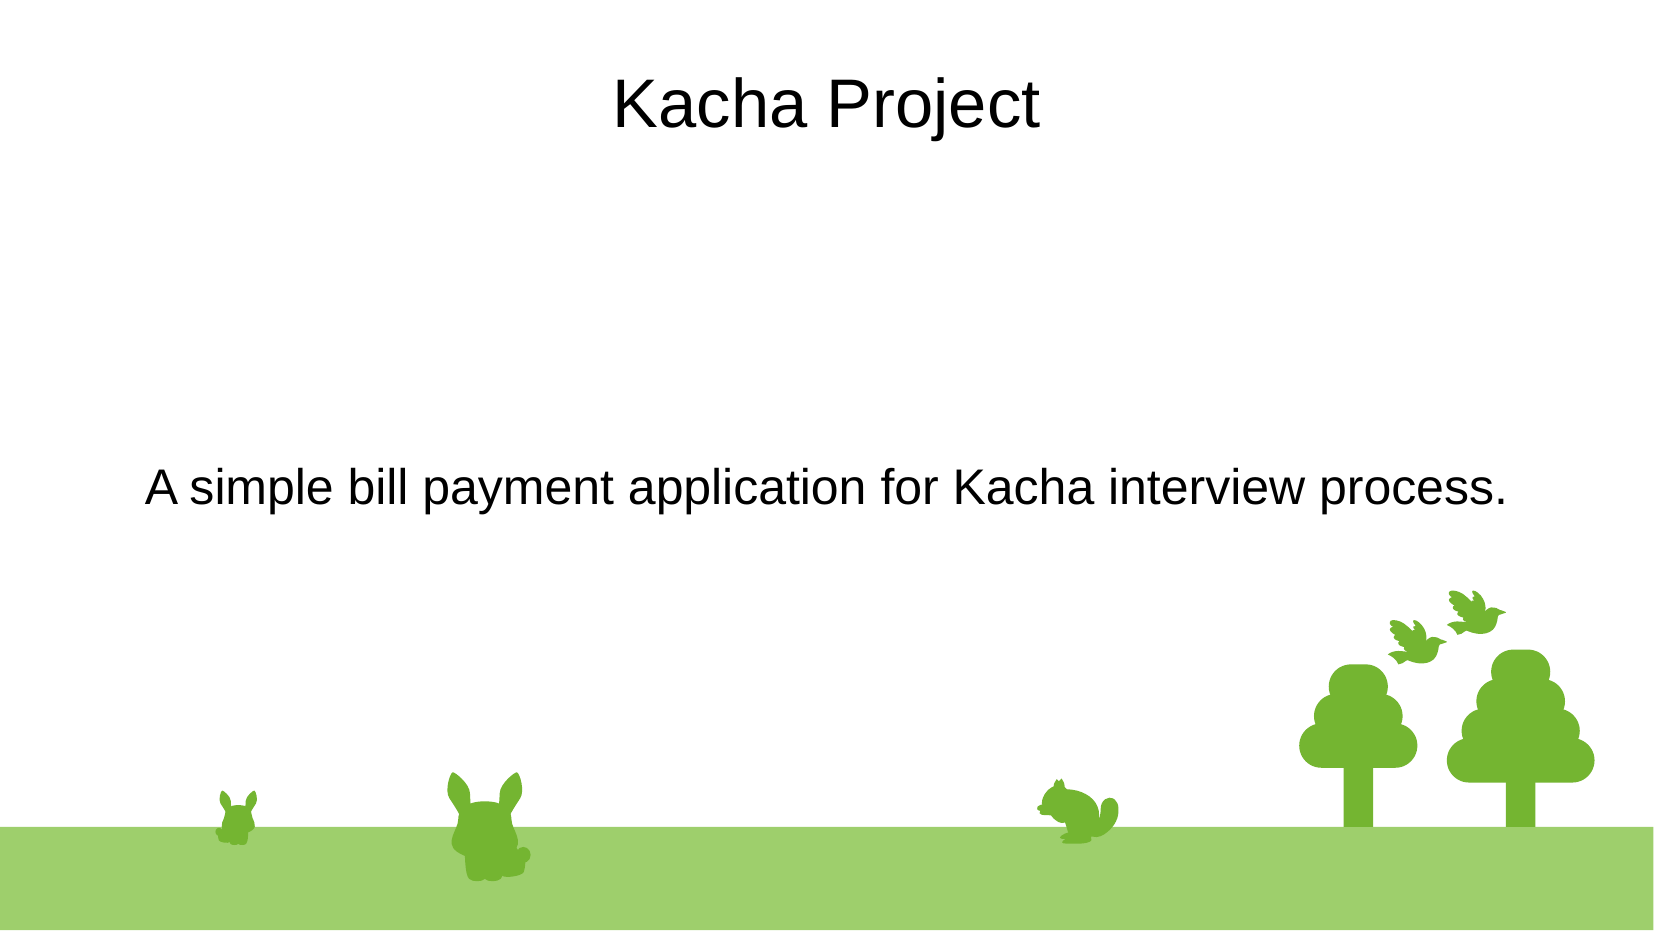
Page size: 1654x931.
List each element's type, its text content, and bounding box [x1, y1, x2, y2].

title Kacha Project [88, 29, 1565, 178]
text_box A simple bill payment application for Kacha interview process. [88, 206, 1565, 768]
